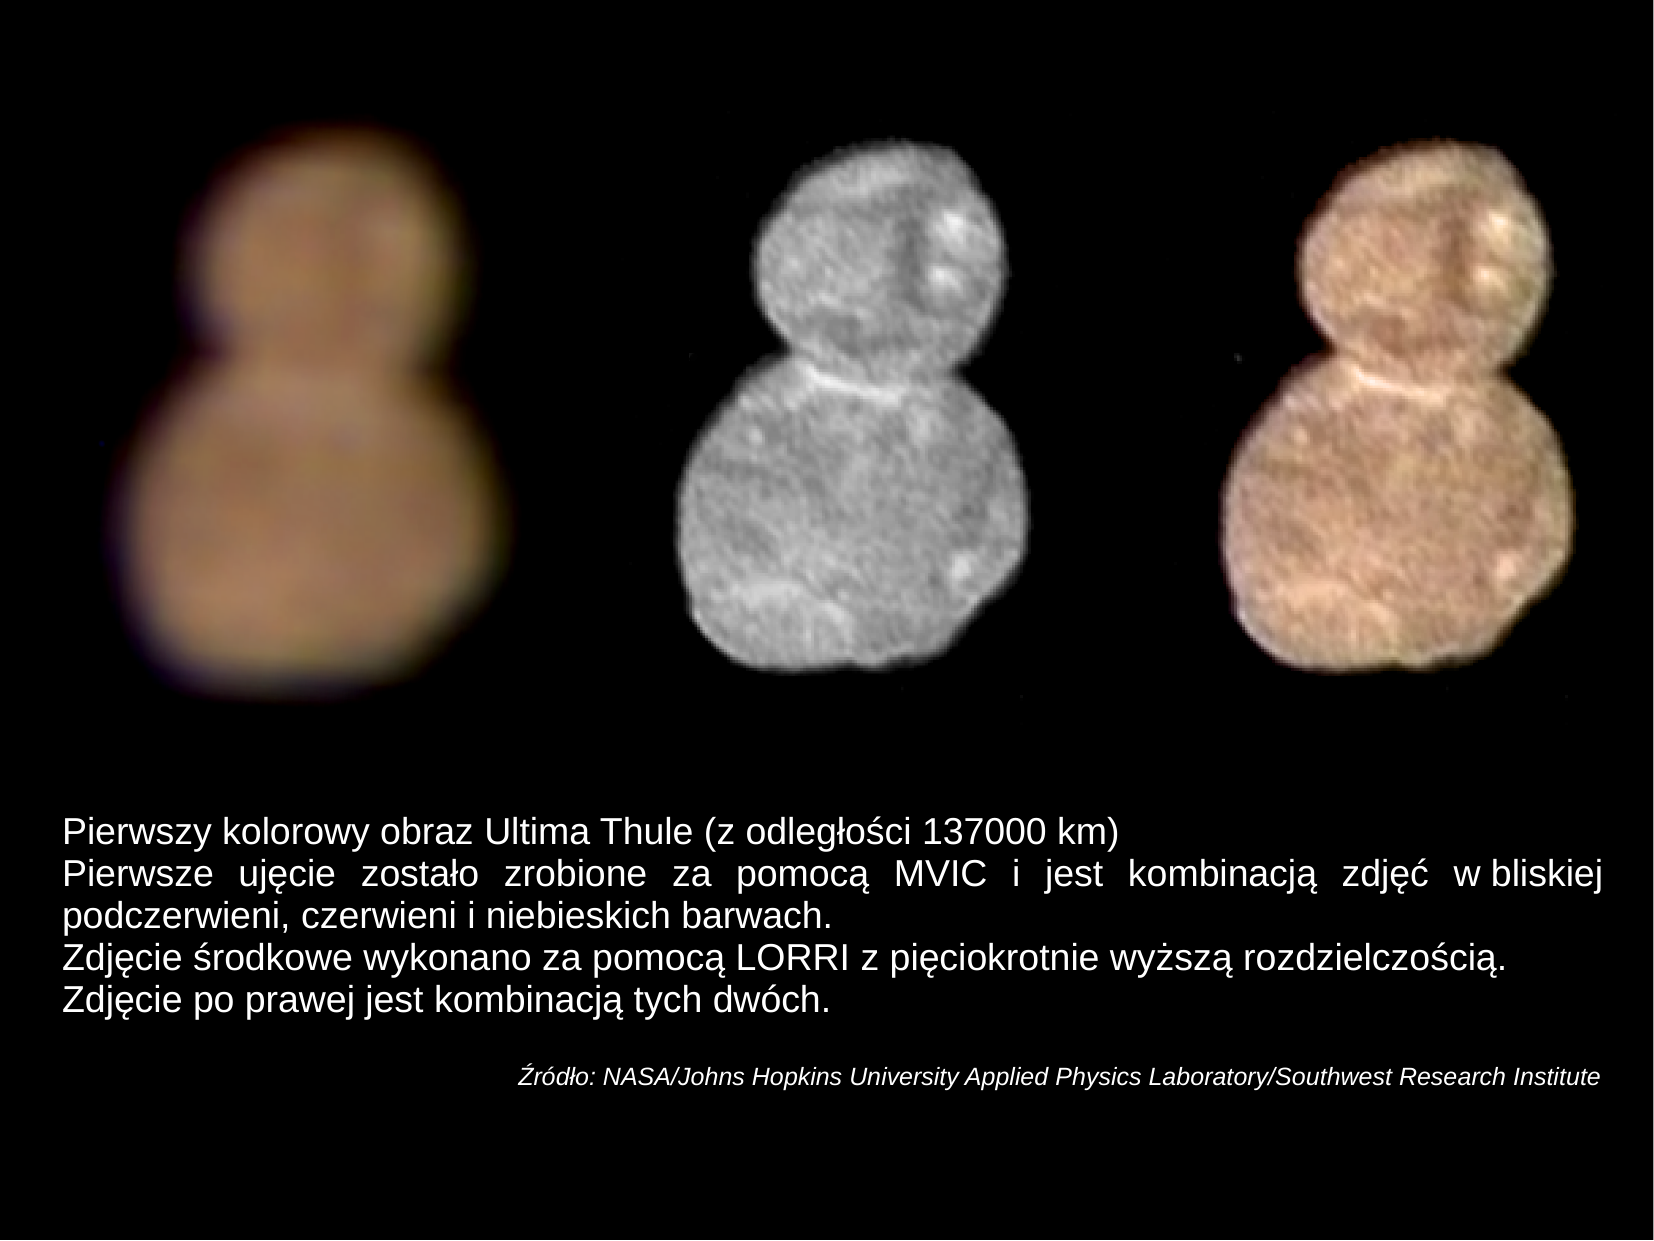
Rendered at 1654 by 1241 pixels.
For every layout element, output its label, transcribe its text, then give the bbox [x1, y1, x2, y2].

picture [12, 82, 1649, 733]
text_box Pierwszy kolorowy obraz Ultima Thule (z odległości 137000 km) Pierwsze ujęcie zostało zrobione za pomocą MVIC i jest kombinacją zdjęć w bliskiej podczerwieni, czerwieni i niebieskich barwach. Zdjęcie środkowe wykonano za pomocą LORRI z pięciokrotnie wyższą rozdzielczością. Zdjęcie po prawej jest kombinacją tych dwóch. Źródło: NASA/Johns Hopkins University Applied Physics Laboratory/Southwest Research Institute [47, 803, 1619, 1140]
